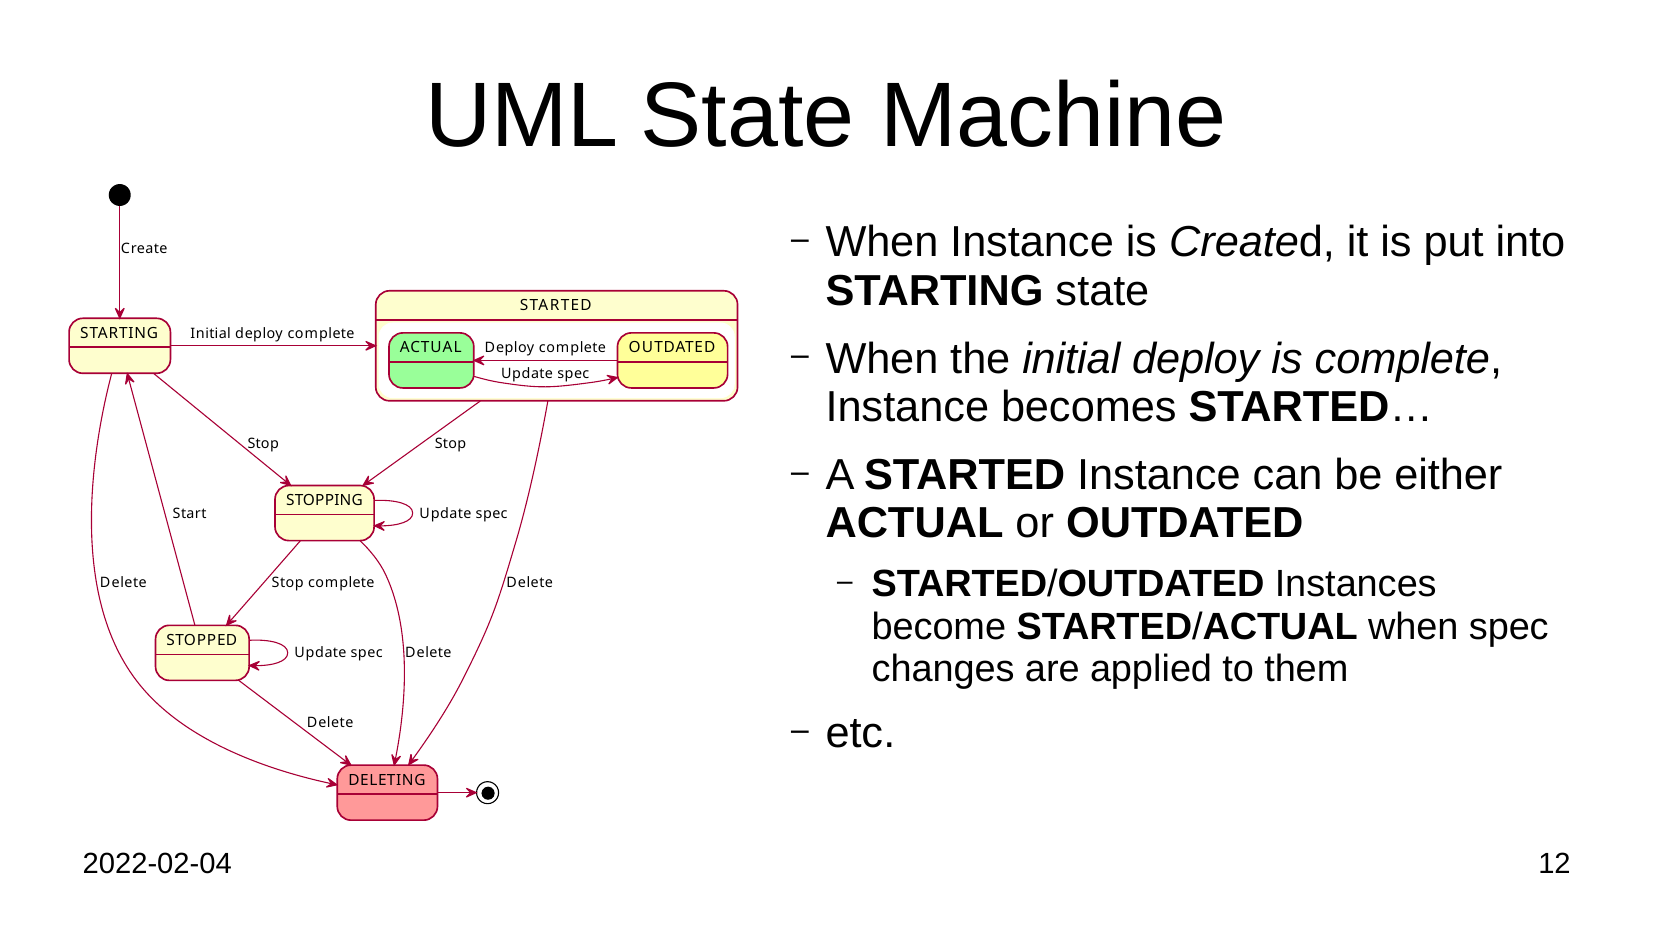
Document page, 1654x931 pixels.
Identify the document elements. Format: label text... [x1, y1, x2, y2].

picture [59, 177, 745, 828]
list When Instance is Created, it is put into STARTING state When the initial deploy is complete, Instance becomes STARTED… A STARTED Instance can be either ACTUAL or OUTDATED STARTED/OUTDATED Instances become STARTED/ACTUAL when spec changes are applied to them etc. [779, 217, 1571, 758]
title UML State Machine [82, 37, 1571, 193]
